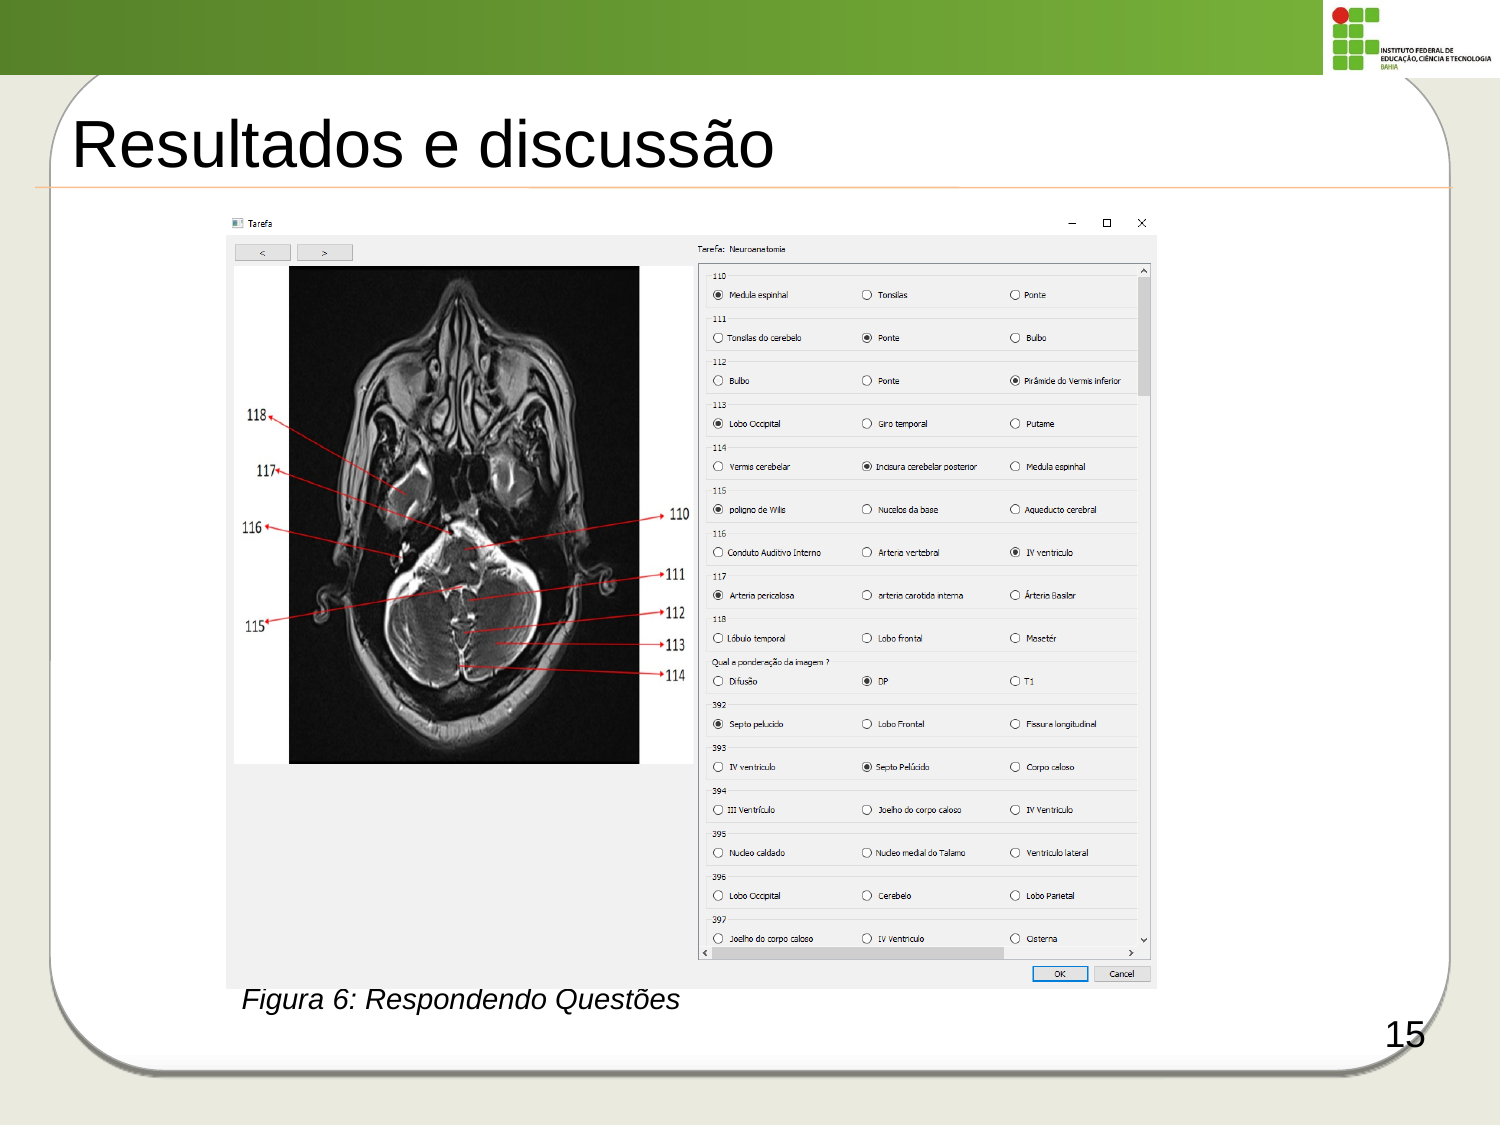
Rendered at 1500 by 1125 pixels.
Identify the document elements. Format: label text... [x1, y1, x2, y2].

picture [1323, 0, 1500, 79]
text_box Resultados e discussão [56, 93, 1500, 189]
text_box [0, 0, 1323, 75]
text_box Figura 6: Respondendo Questões [226, 989, 1142, 1072]
picture [226, 212, 1157, 989]
text_box <number> [1369, 1002, 1445, 1063]
